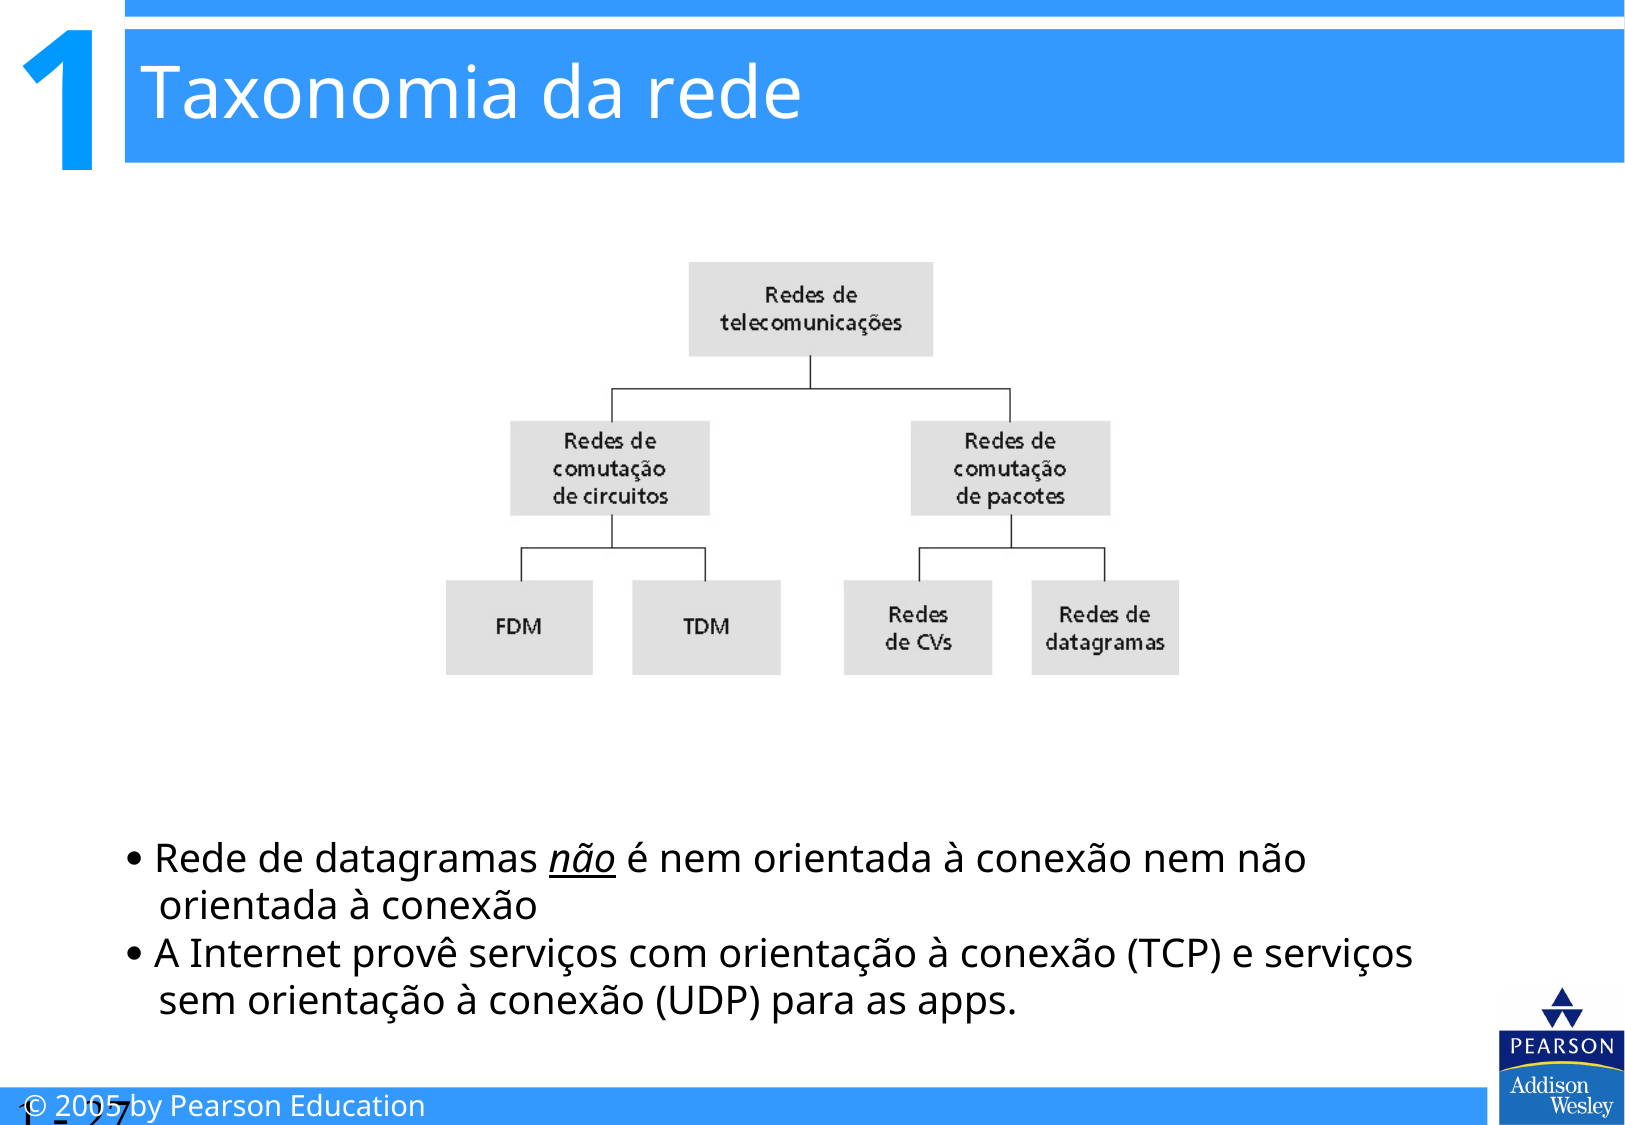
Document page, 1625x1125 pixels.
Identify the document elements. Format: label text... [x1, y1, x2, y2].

text_box  Rede de datagramas não é nem orientada à conexão nem não orientada à conexão  A Internet provê serviços com orientação à conexão (TCP) e serviços sem orientação à conexão (UDP) para as apps. [112, 824, 1447, 1031]
picture [446, 262, 1179, 675]
text_box Taxonomia da rede [125, 37, 1625, 138]
picture [1499, 987, 1625, 1125]
